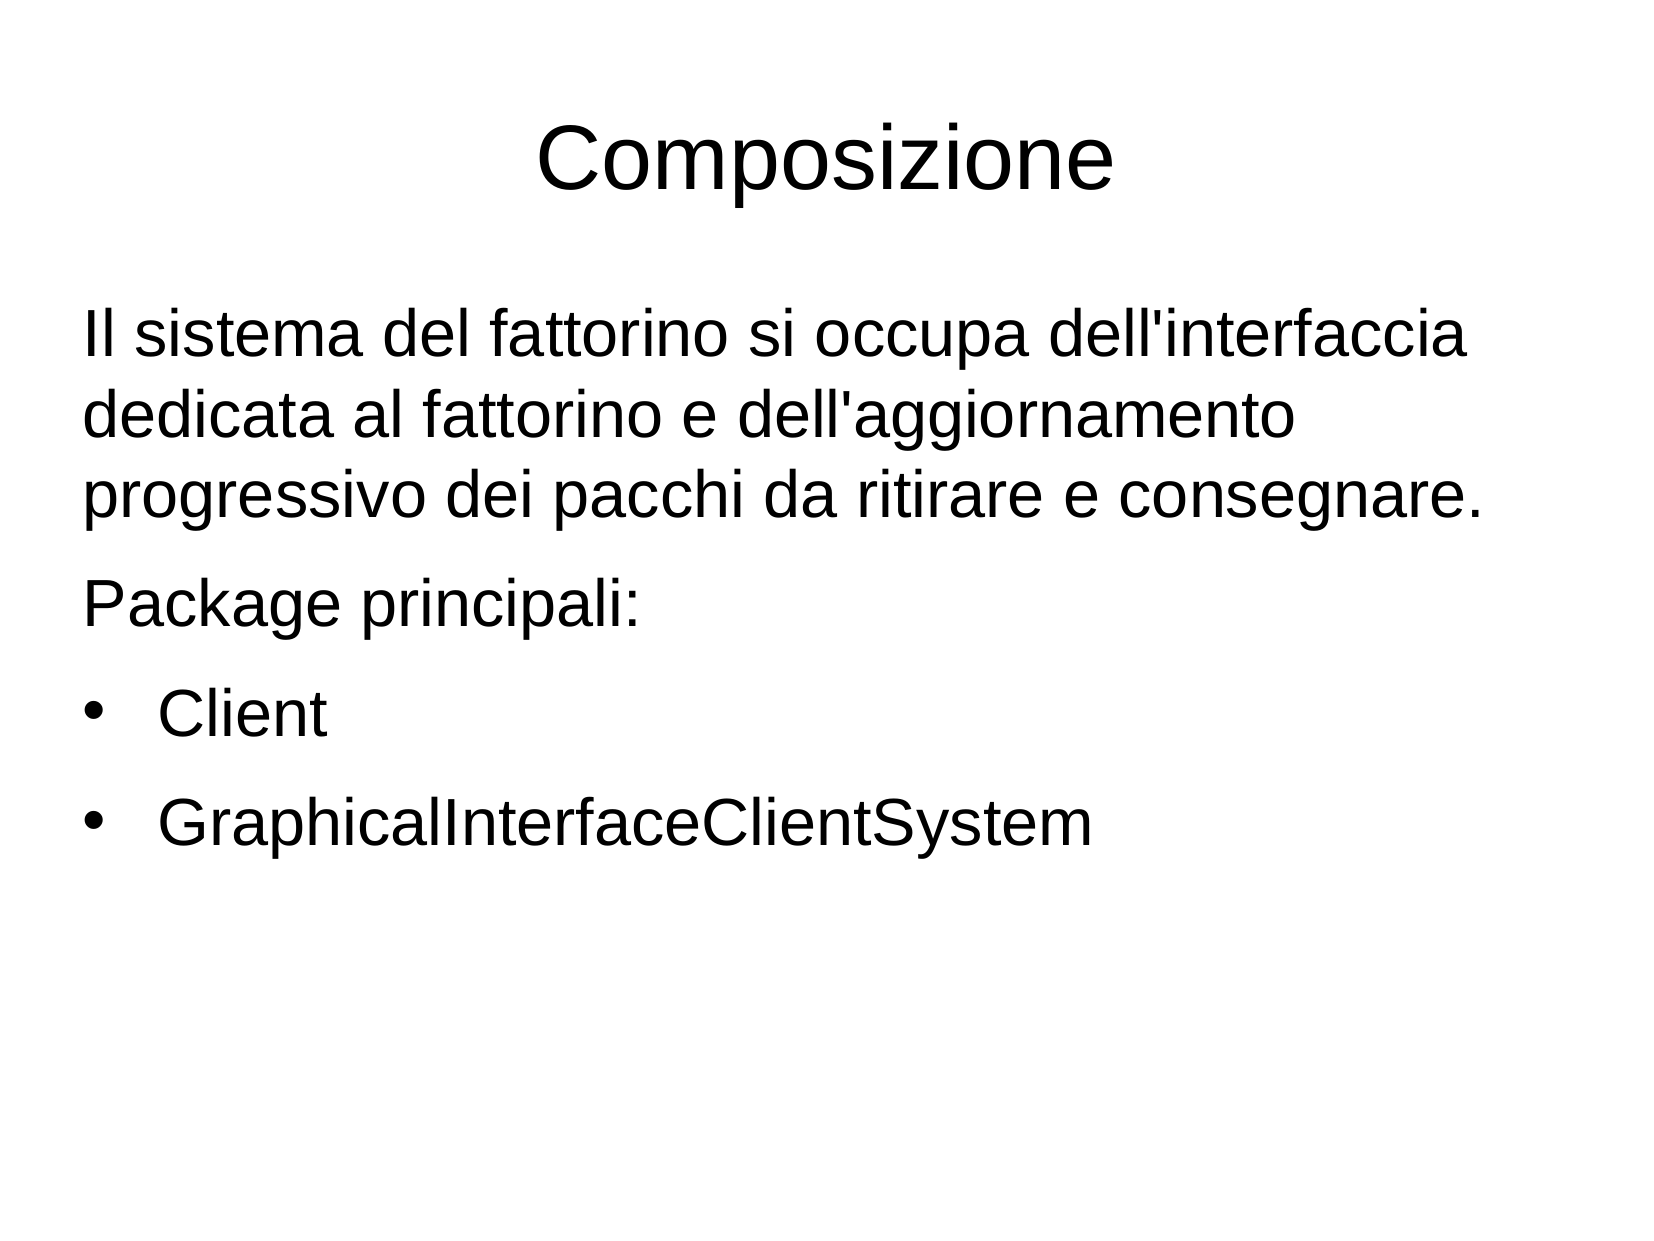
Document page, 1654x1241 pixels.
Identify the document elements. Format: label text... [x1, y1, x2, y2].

list Il sistema del fattorino si occupa dell'interfaccia dedicata al fattorino e dell'aggiornamento progressivo dei pacchi da ritirare e consegnare. Package principali: Client GraphicalInterfaceClientSystem [82, 290, 1571, 1010]
title Composizione [82, 49, 1571, 257]
